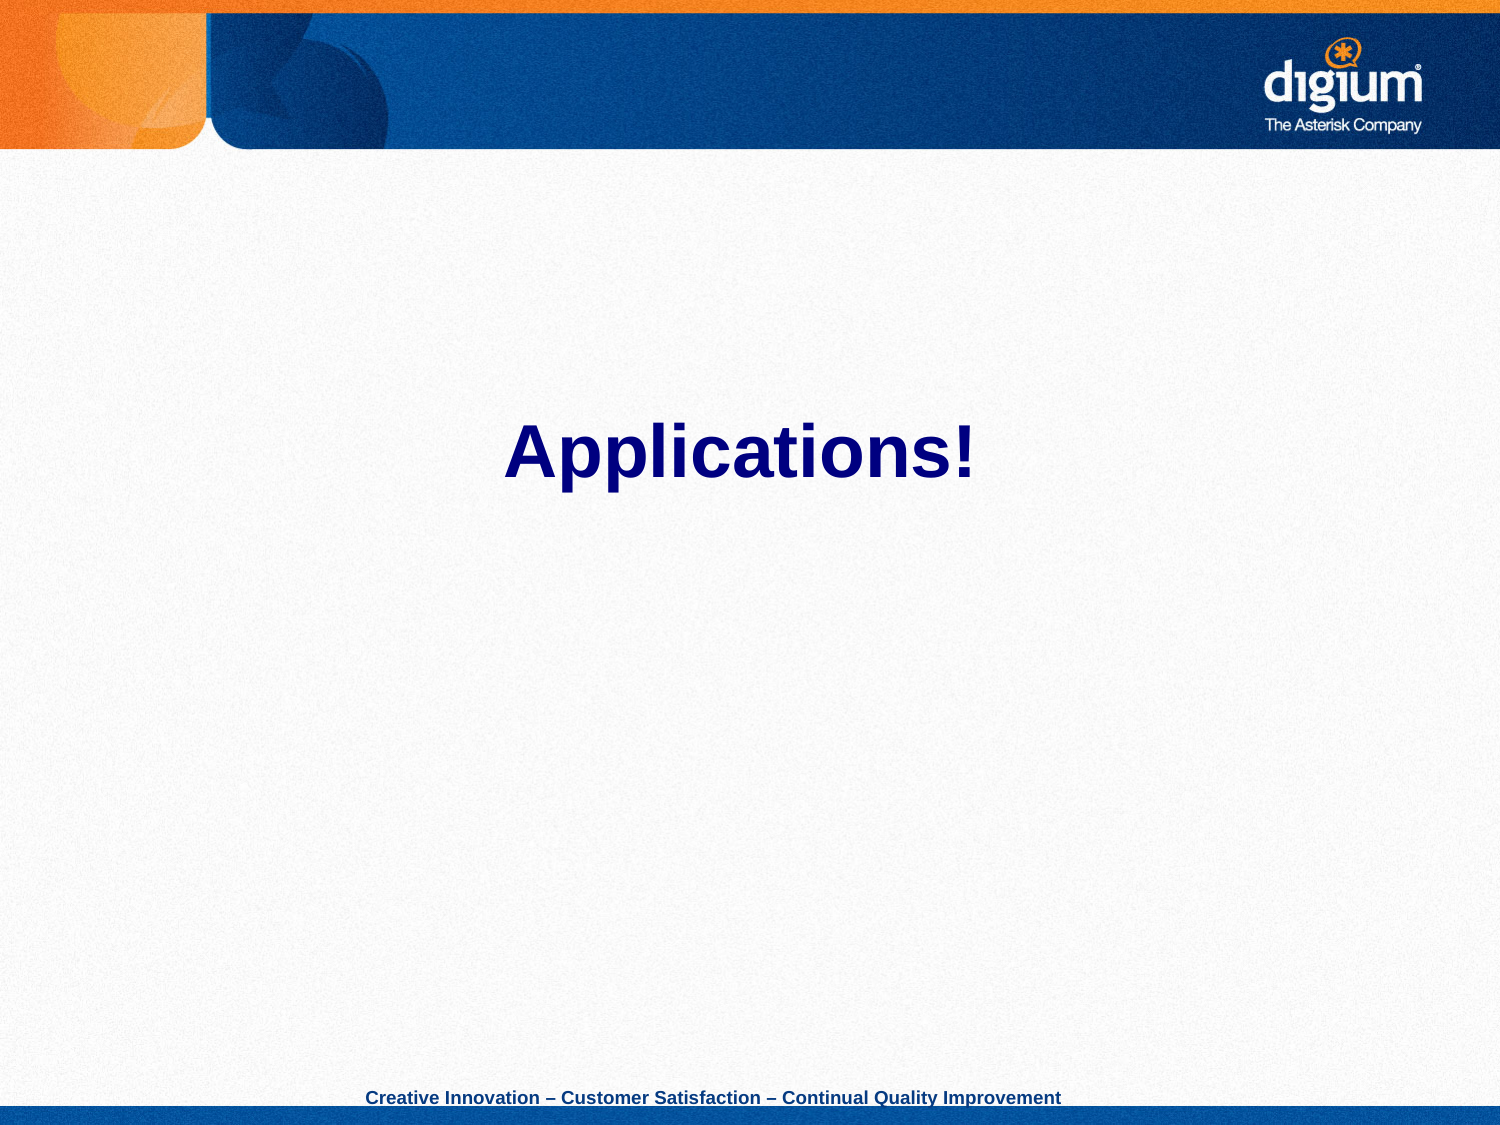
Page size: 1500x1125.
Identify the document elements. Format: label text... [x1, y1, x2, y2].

subtitle Applications! [238, 27, 1243, 877]
picture [0, 0, 1500, 1125]
